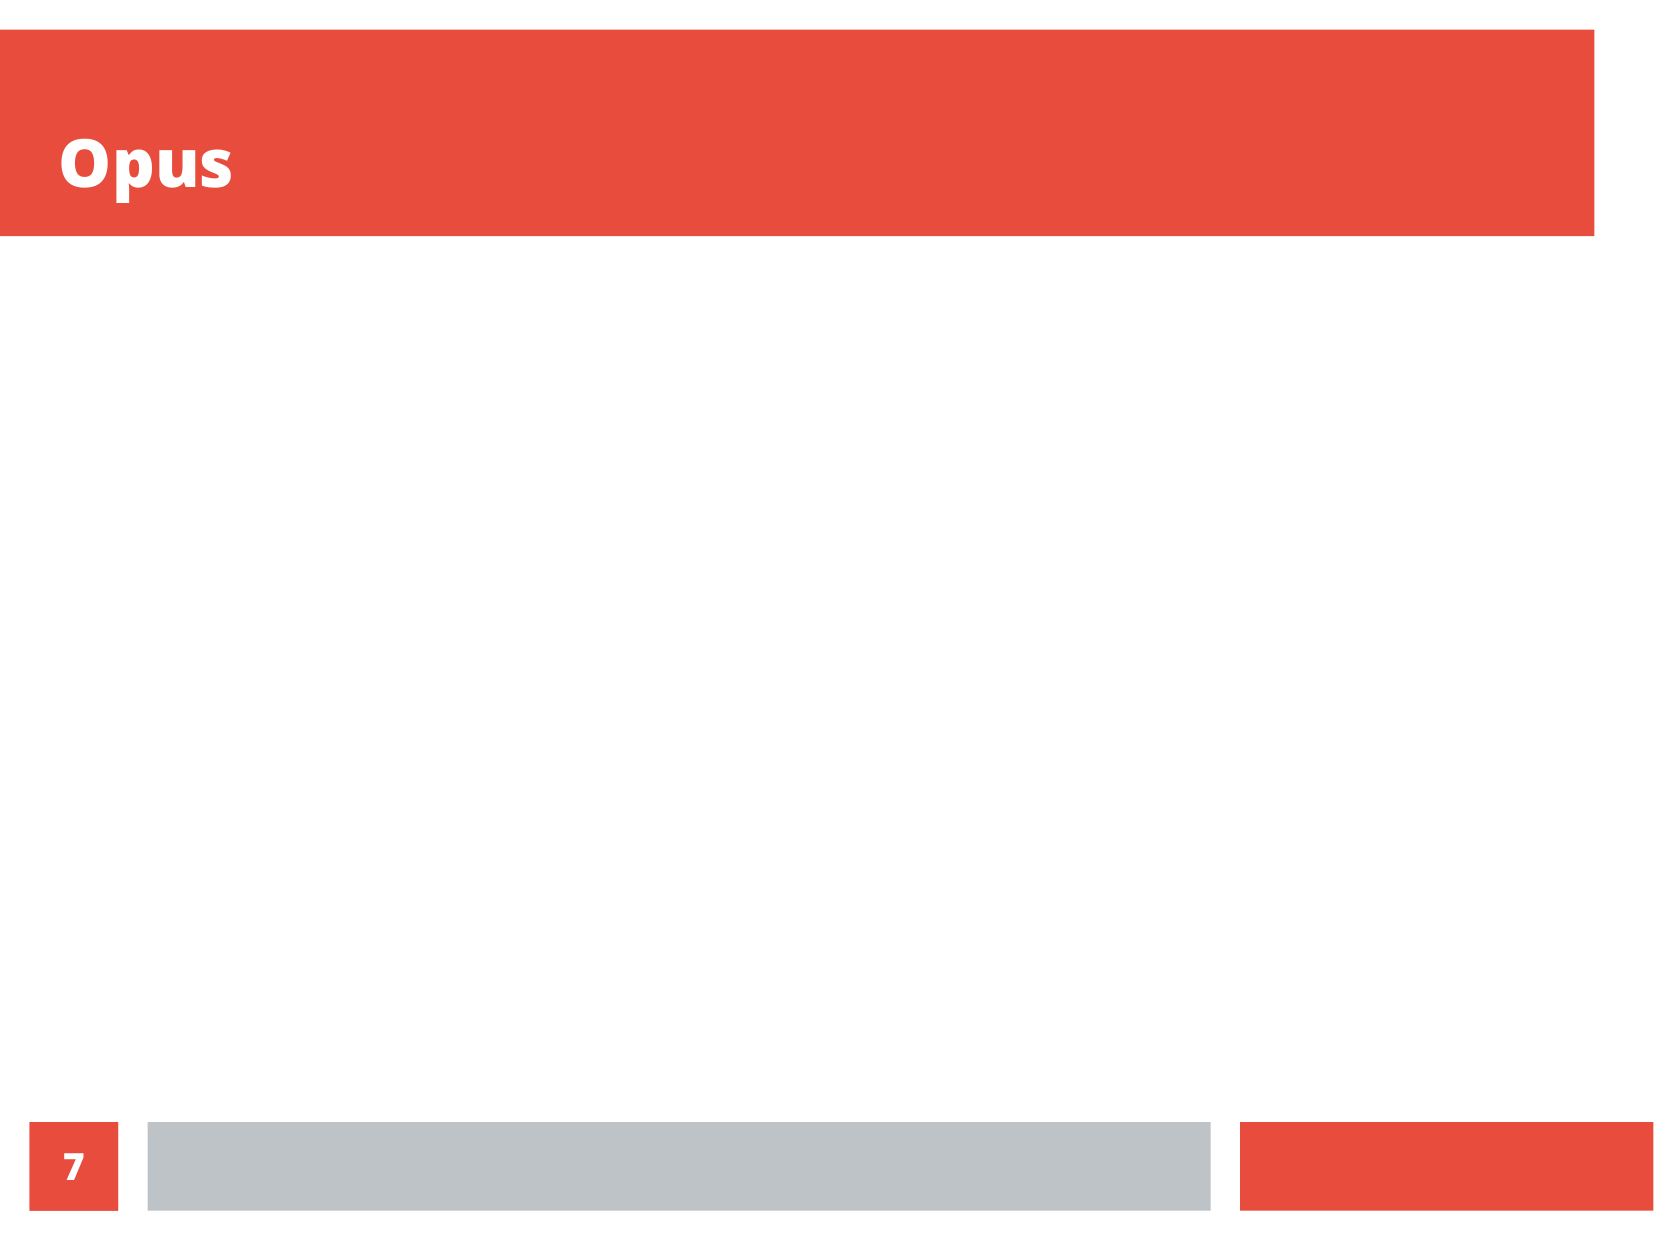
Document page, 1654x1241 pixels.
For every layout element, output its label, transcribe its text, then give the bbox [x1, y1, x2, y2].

title Opus [59, 59, 1595, 207]
